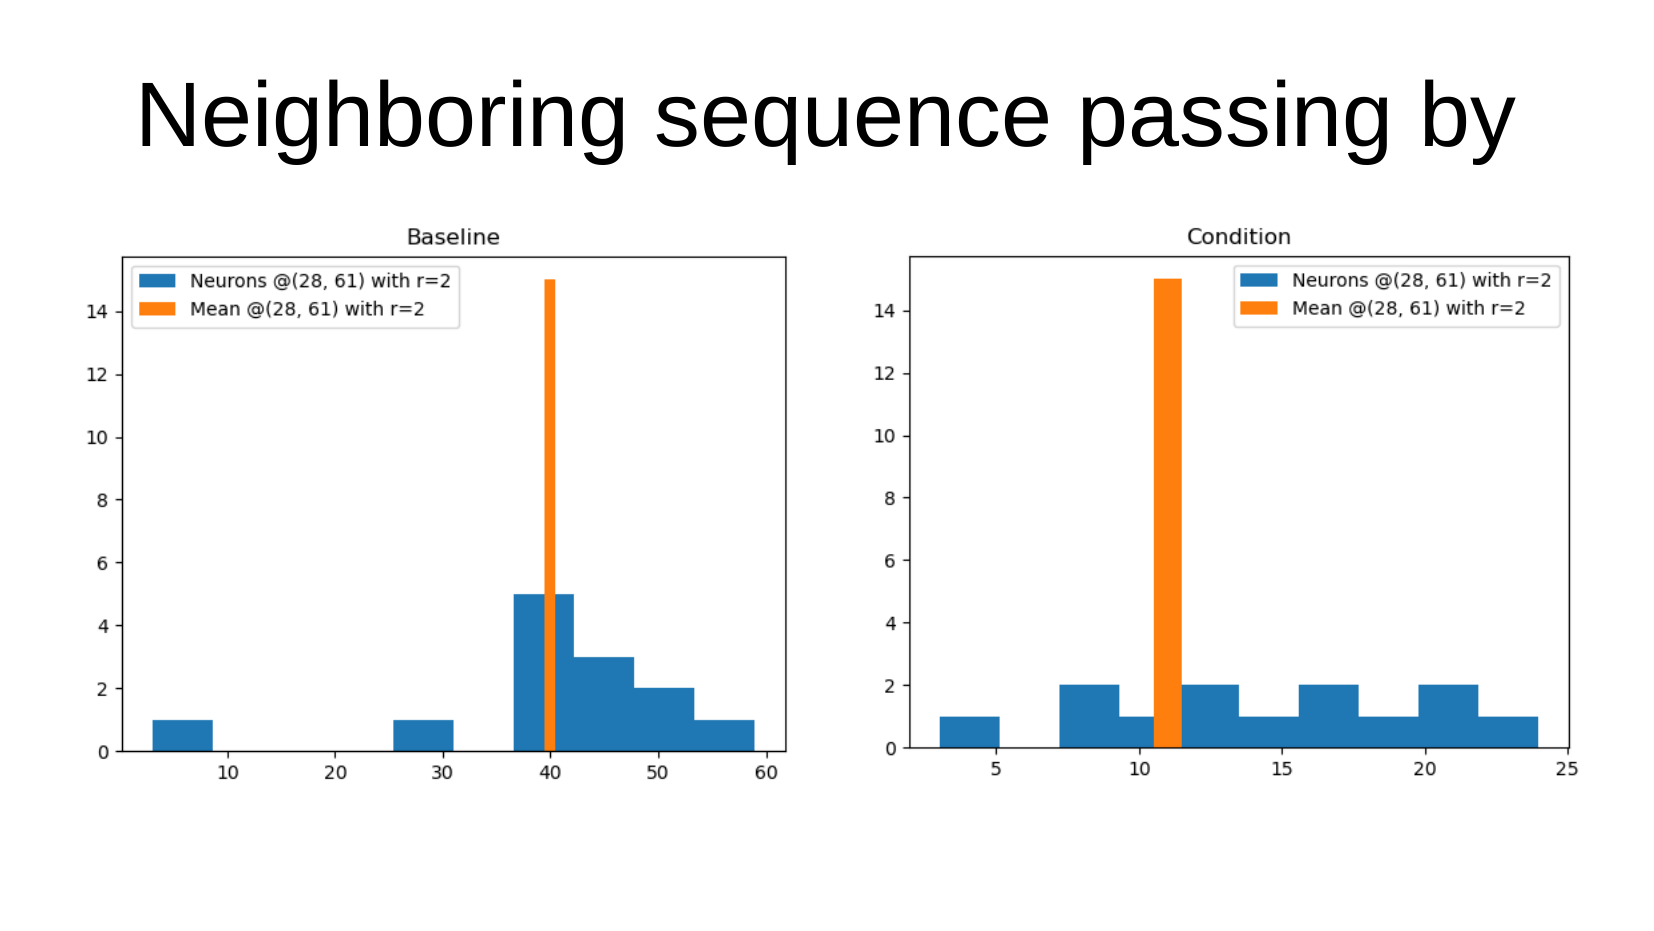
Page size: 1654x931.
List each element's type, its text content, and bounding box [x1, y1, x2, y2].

title Neighboring sequence passing by [82, 37, 1571, 179]
picture [15, 179, 1654, 822]
